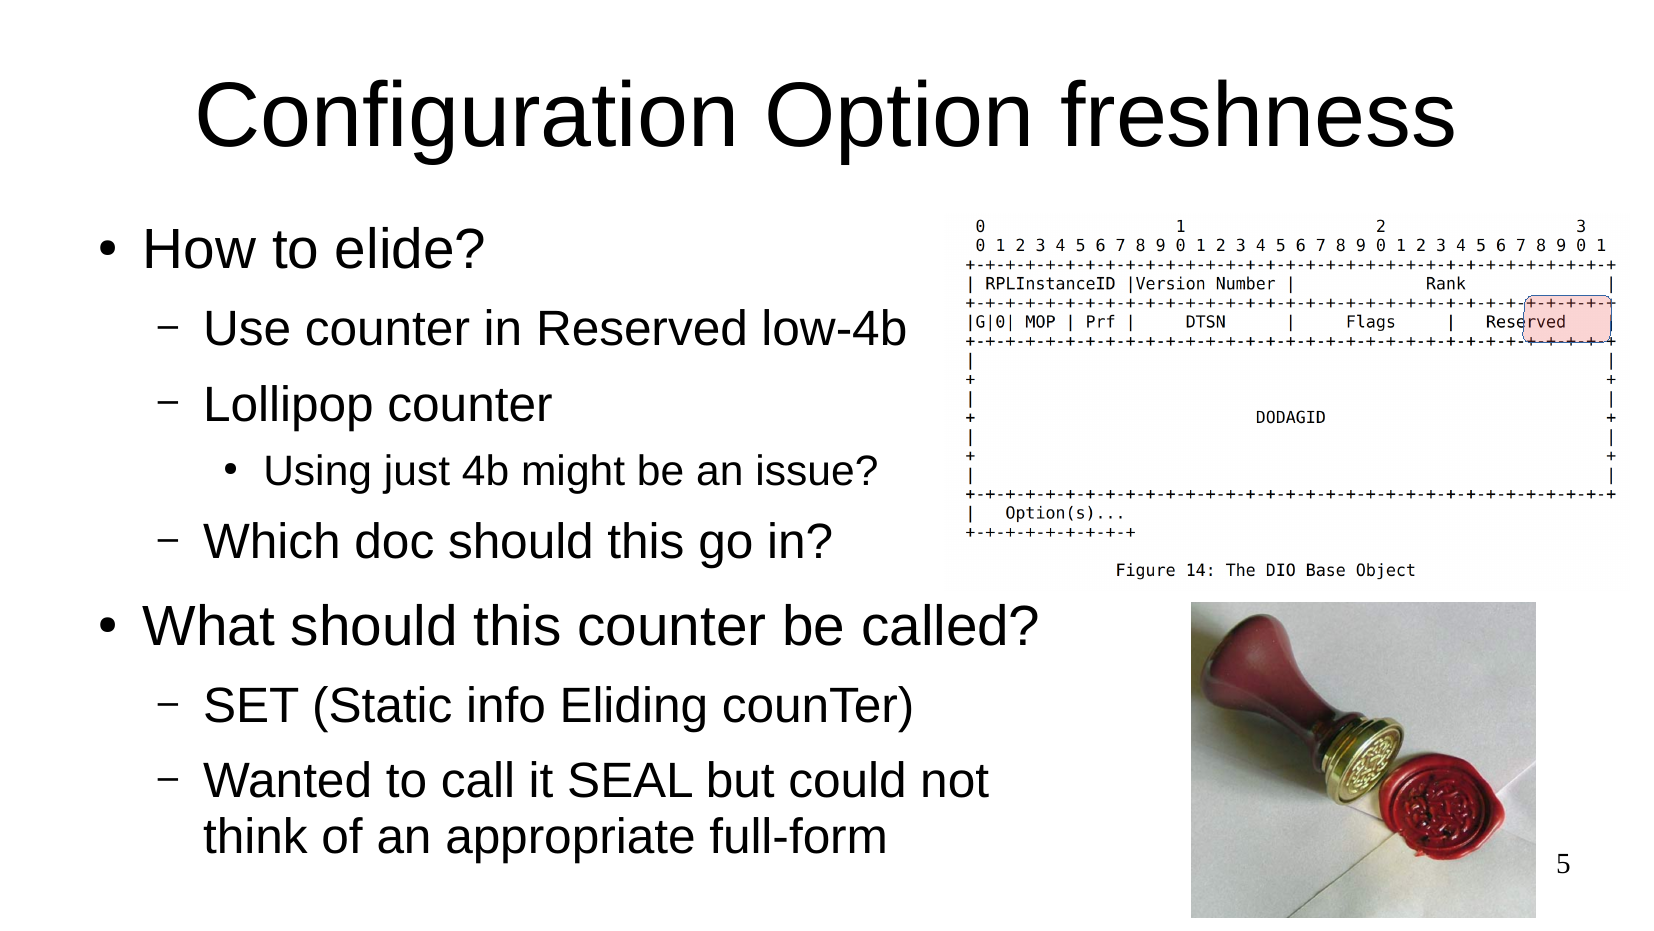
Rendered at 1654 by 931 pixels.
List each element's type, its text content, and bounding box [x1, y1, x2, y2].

list How to elide? Use counter in Reserved low-4b Lollipop counter Using just 4b might be an issue? Which doc should this go in? What should this counter be called? SET (Static info Eliding counTer) Wanted to call it SEAL but could not think of an appropriate full-form [82, 217, 1075, 875]
text_box [1522, 295, 1612, 343]
picture [944, 213, 1630, 591]
title Configuration Option freshness [82, 37, 1571, 193]
picture [1191, 602, 1536, 918]
